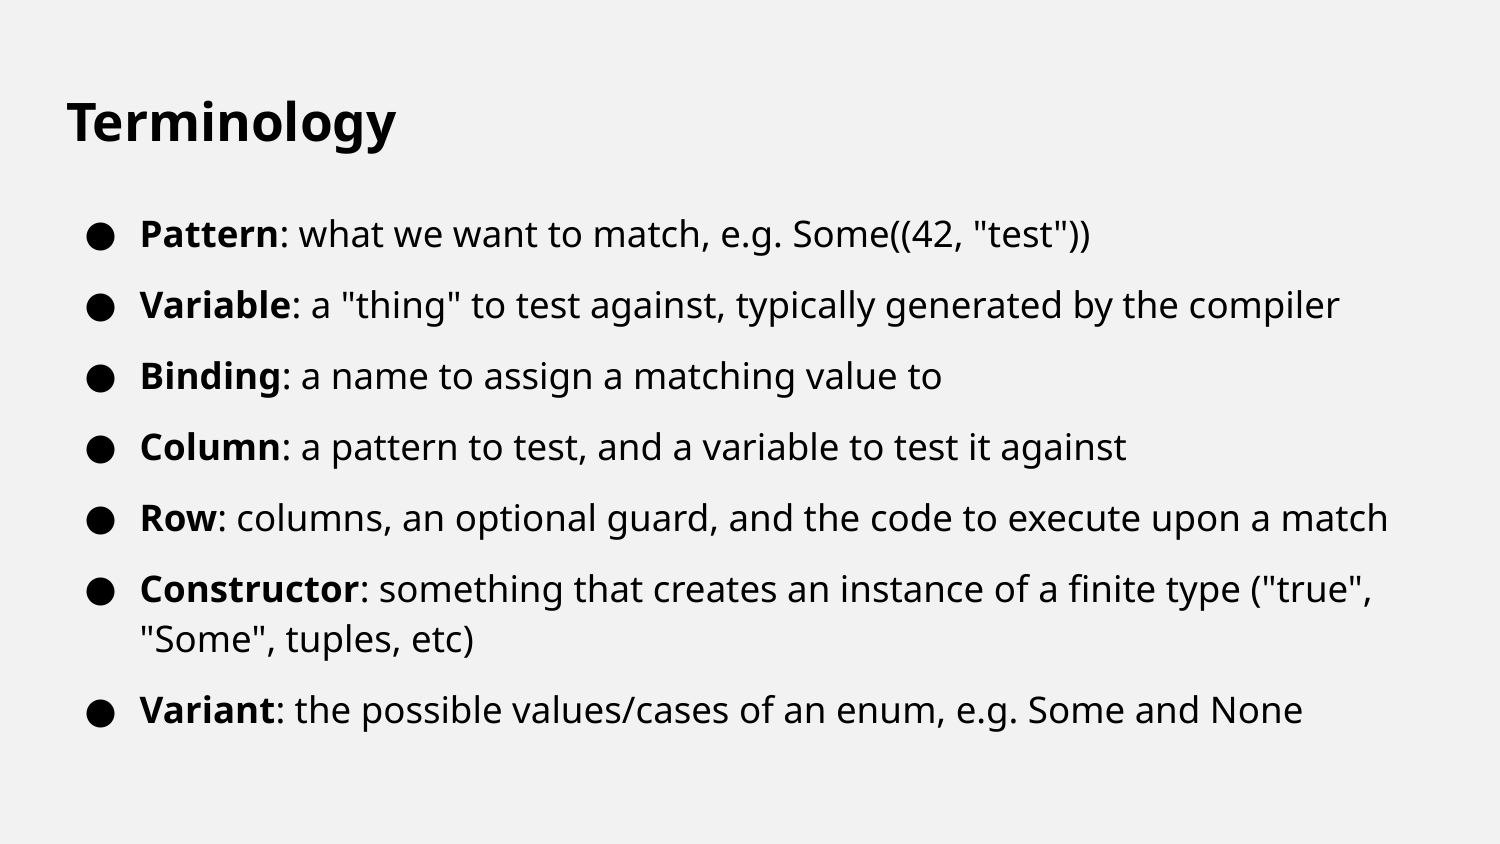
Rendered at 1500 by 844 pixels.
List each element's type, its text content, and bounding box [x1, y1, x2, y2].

title Terminology [51, 72, 1449, 167]
list Pattern: what we want to match, e.g. Some((42, "test")) Variable: a "thing" to test against, typically generated by the compiler Binding: a name to assign a matching value to Column: a pattern to test, and a variable to test it against Row: columns, an optional guard, and the code to execute upon a match Constructor: something that creates an instance of a finite type ("true", "Some", tuples, etc) Variant: the possible values/cases of an enum, e.g. Some and None [51, 189, 1449, 750]
